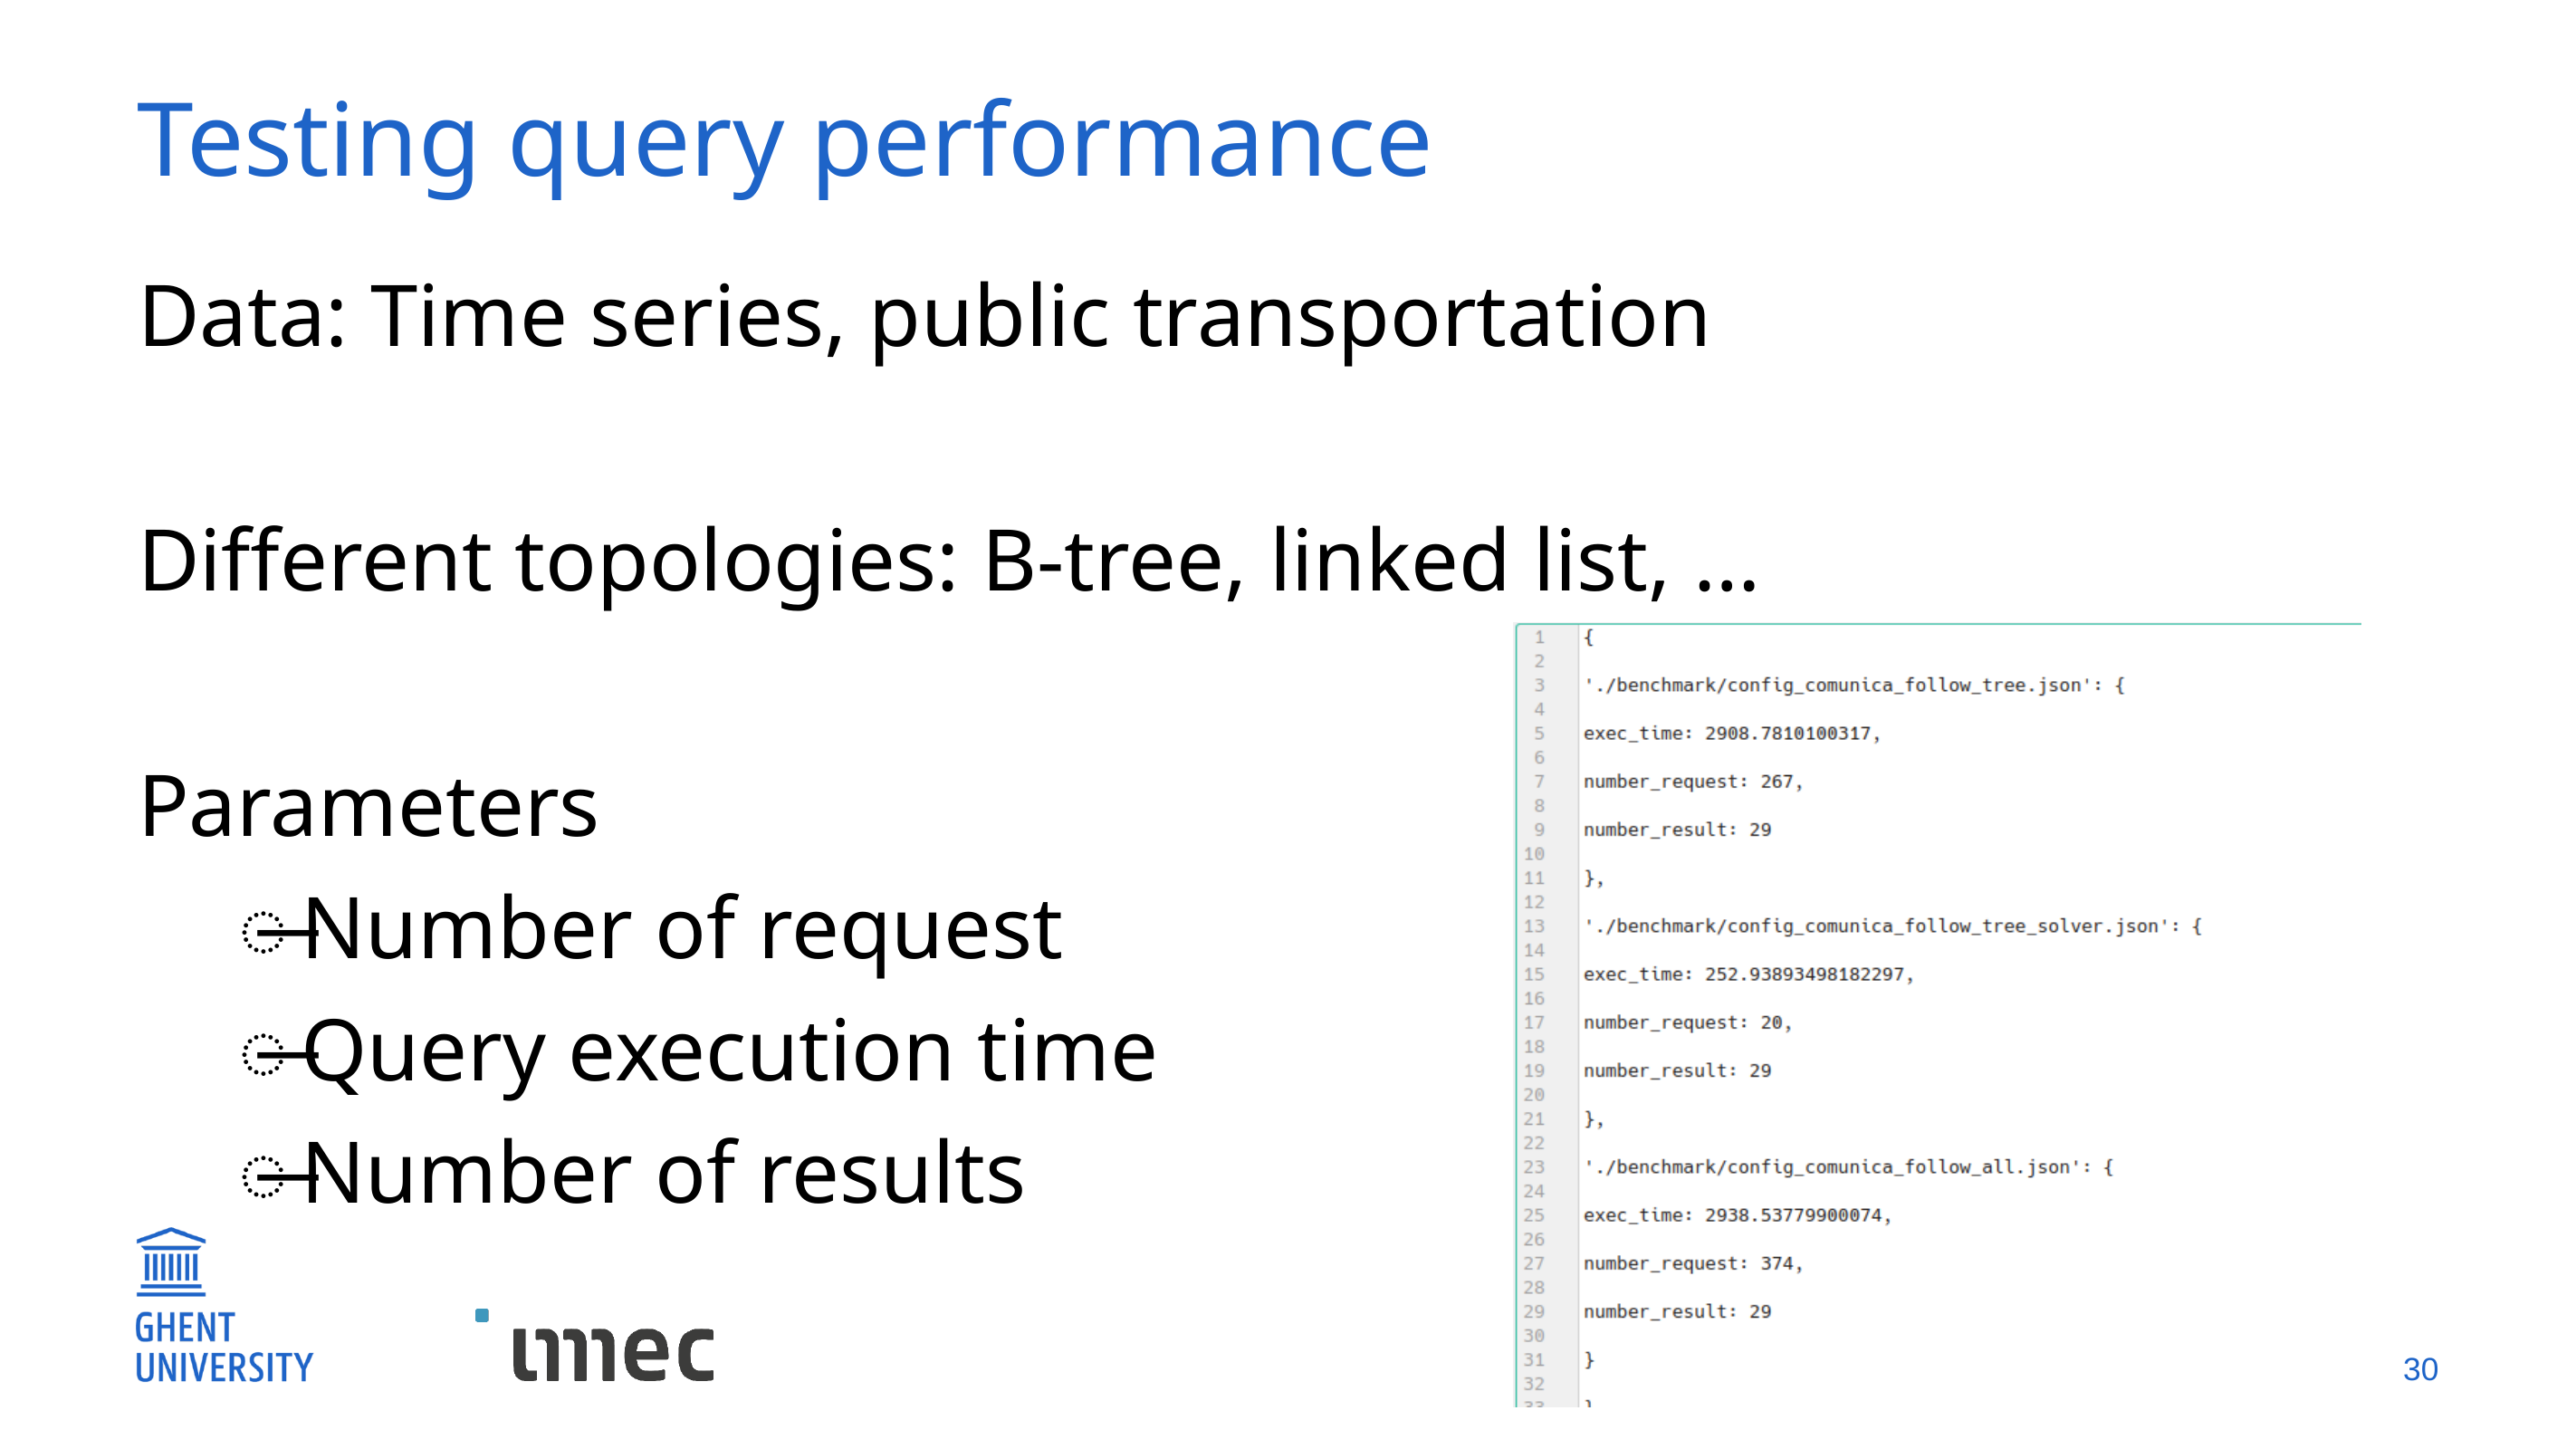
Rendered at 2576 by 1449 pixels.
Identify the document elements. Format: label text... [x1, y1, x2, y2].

picture [1513, 622, 2361, 1407]
picture [68, 1175, 411, 1449]
picture [475, 1309, 713, 1381]
slide_number <number> [2361, 1329, 2453, 1407]
title Testing query performance [123, 76, 2456, 206]
list Data: Time series, public transportation Different topologies: B-tree, linked list, … Parameters Number of request Query execution time Number of results [124, 234, 2456, 1229]
